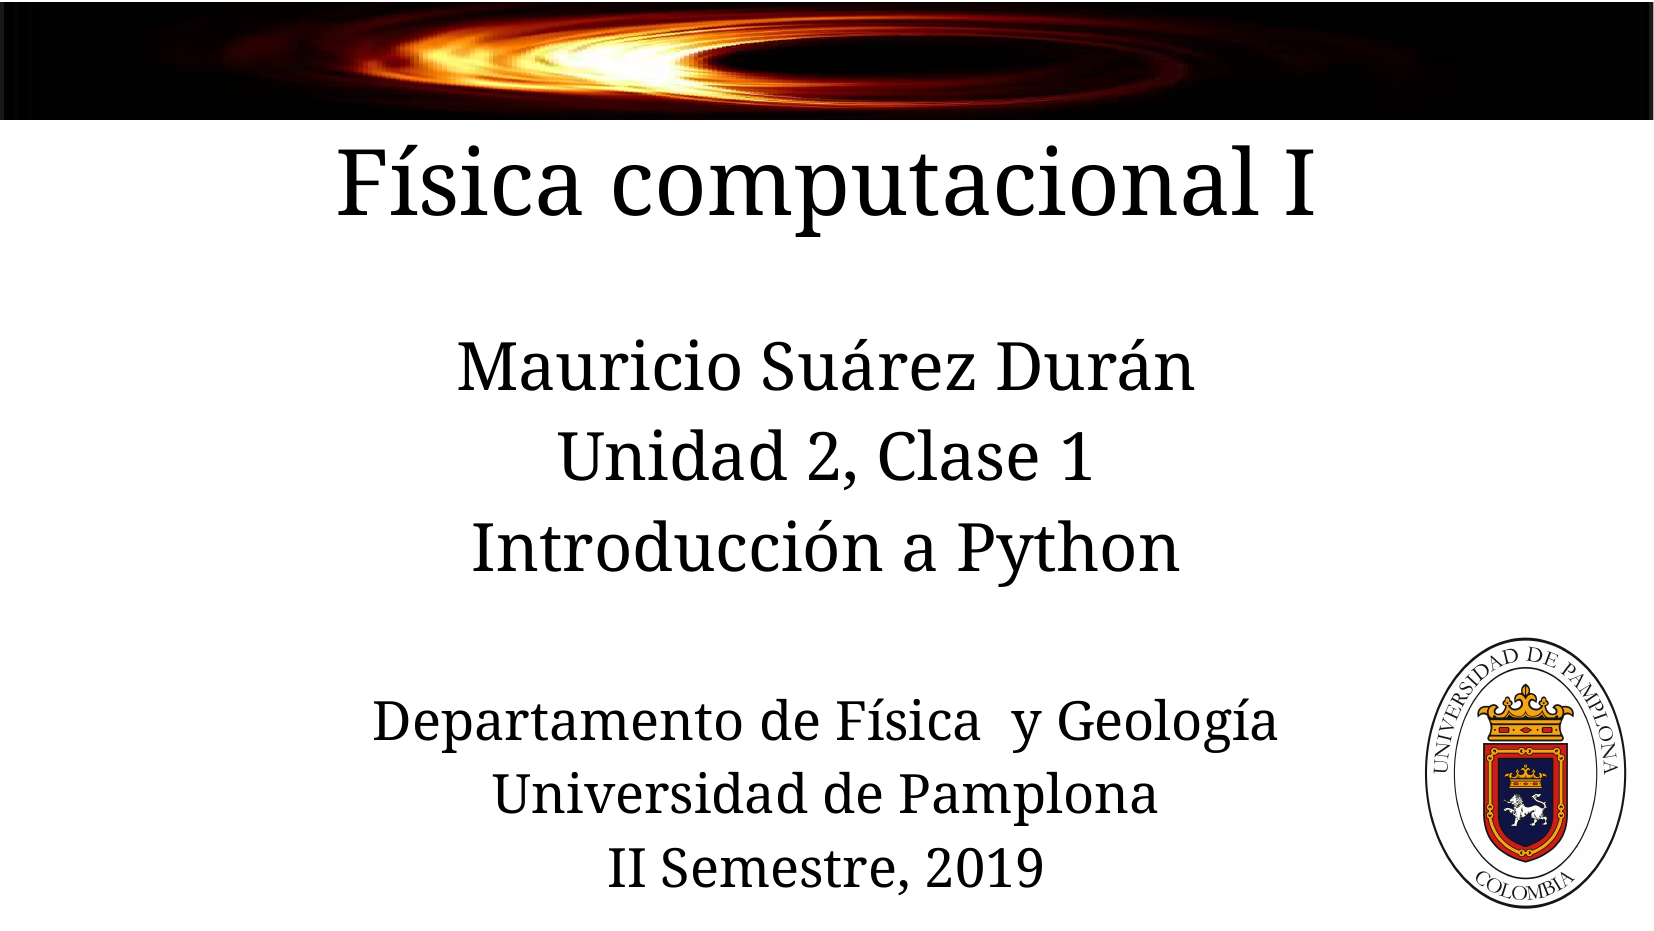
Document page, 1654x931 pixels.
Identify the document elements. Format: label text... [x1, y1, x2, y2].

picture [1415, 629, 1636, 918]
picture [0, 2, 1654, 121]
title Física computacional I [82, 121, 1571, 258]
subtitle Mauricio Suárez Durán Unidad 2, Clase 1 Introducción a Python Departamento de Física y Geología Universidad de Pamplona II Semestre, 2019 [82, 341, 1571, 882]
